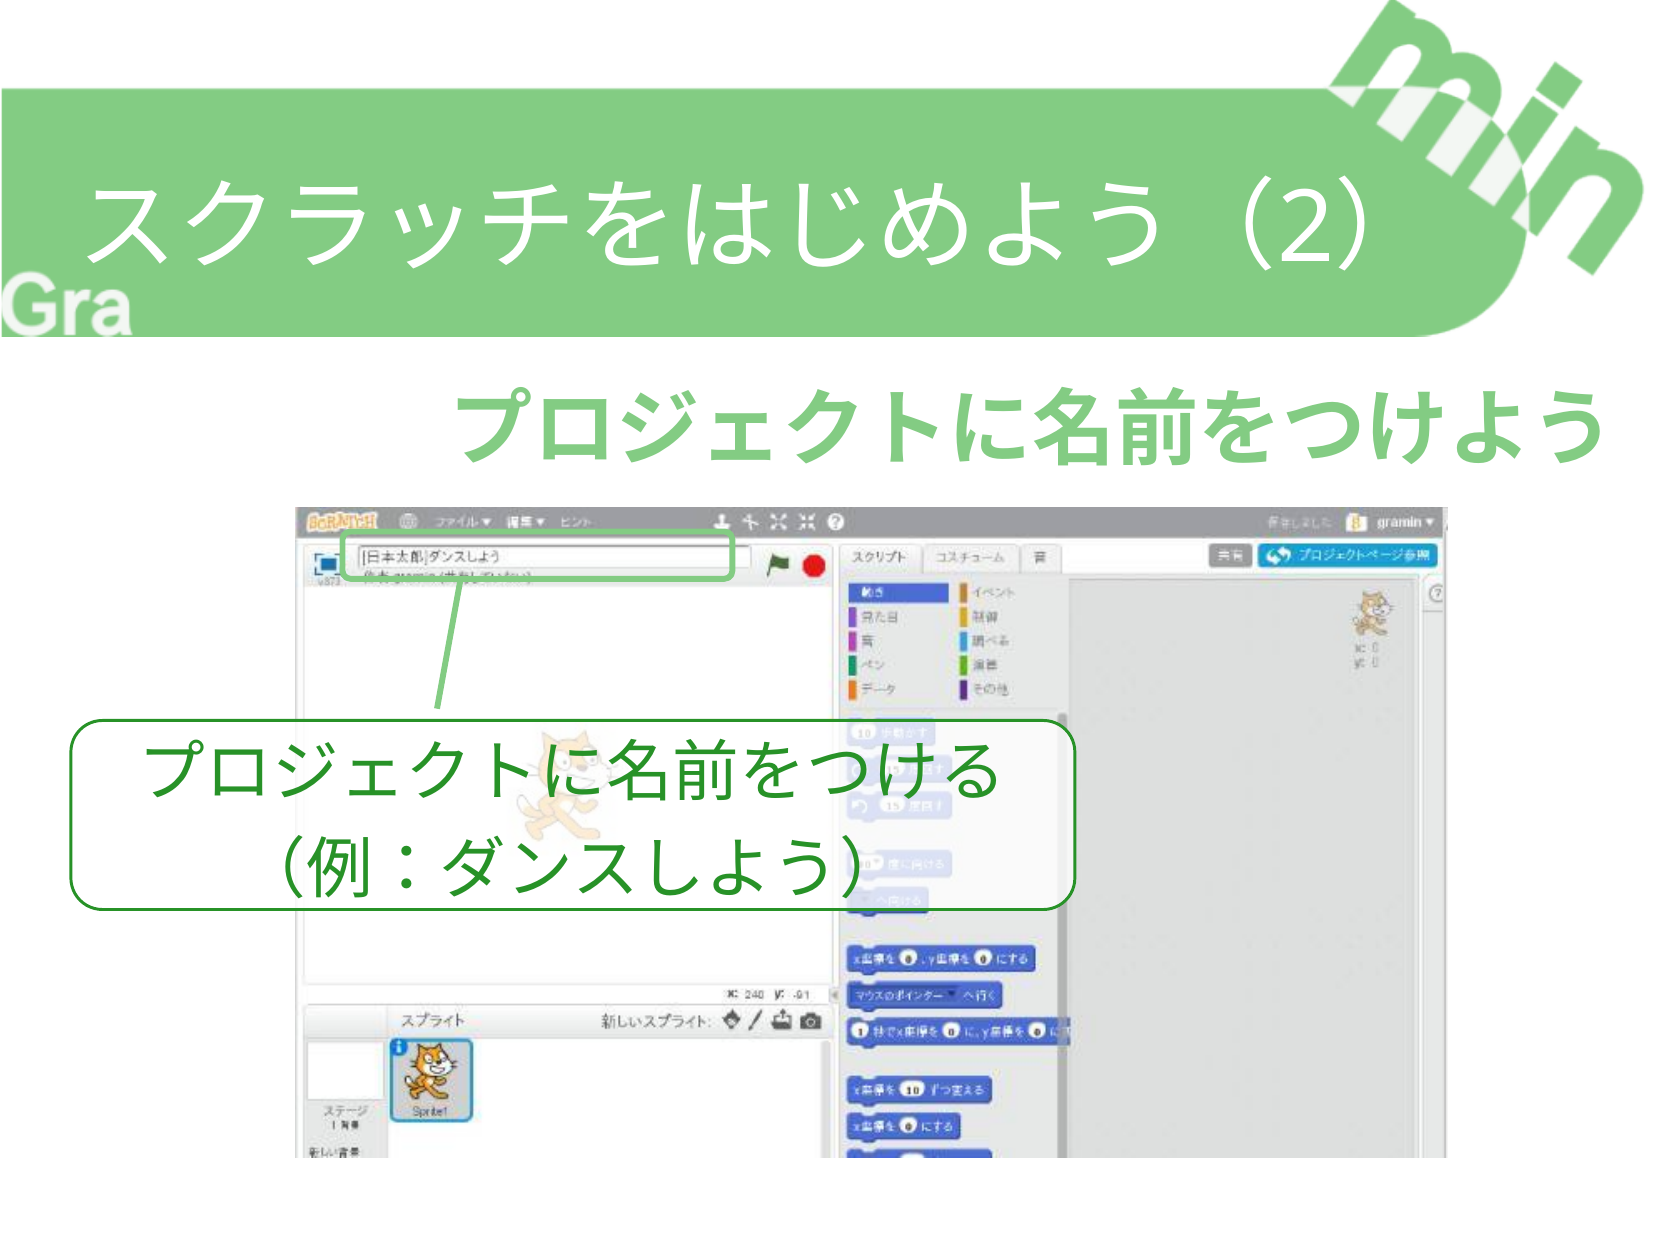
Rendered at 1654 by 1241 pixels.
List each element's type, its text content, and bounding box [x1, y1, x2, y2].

text_box プロジェクトに名前をつけよう [35, 354, 1630, 506]
text_box プロジェクトに名前をつける（例：ダンスしよう） [70, 720, 1075, 910]
picture [295, 507, 1448, 1158]
picture [1, 0, 1654, 337]
title スクラッチをはじめよう（2） [11, 134, 1501, 303]
